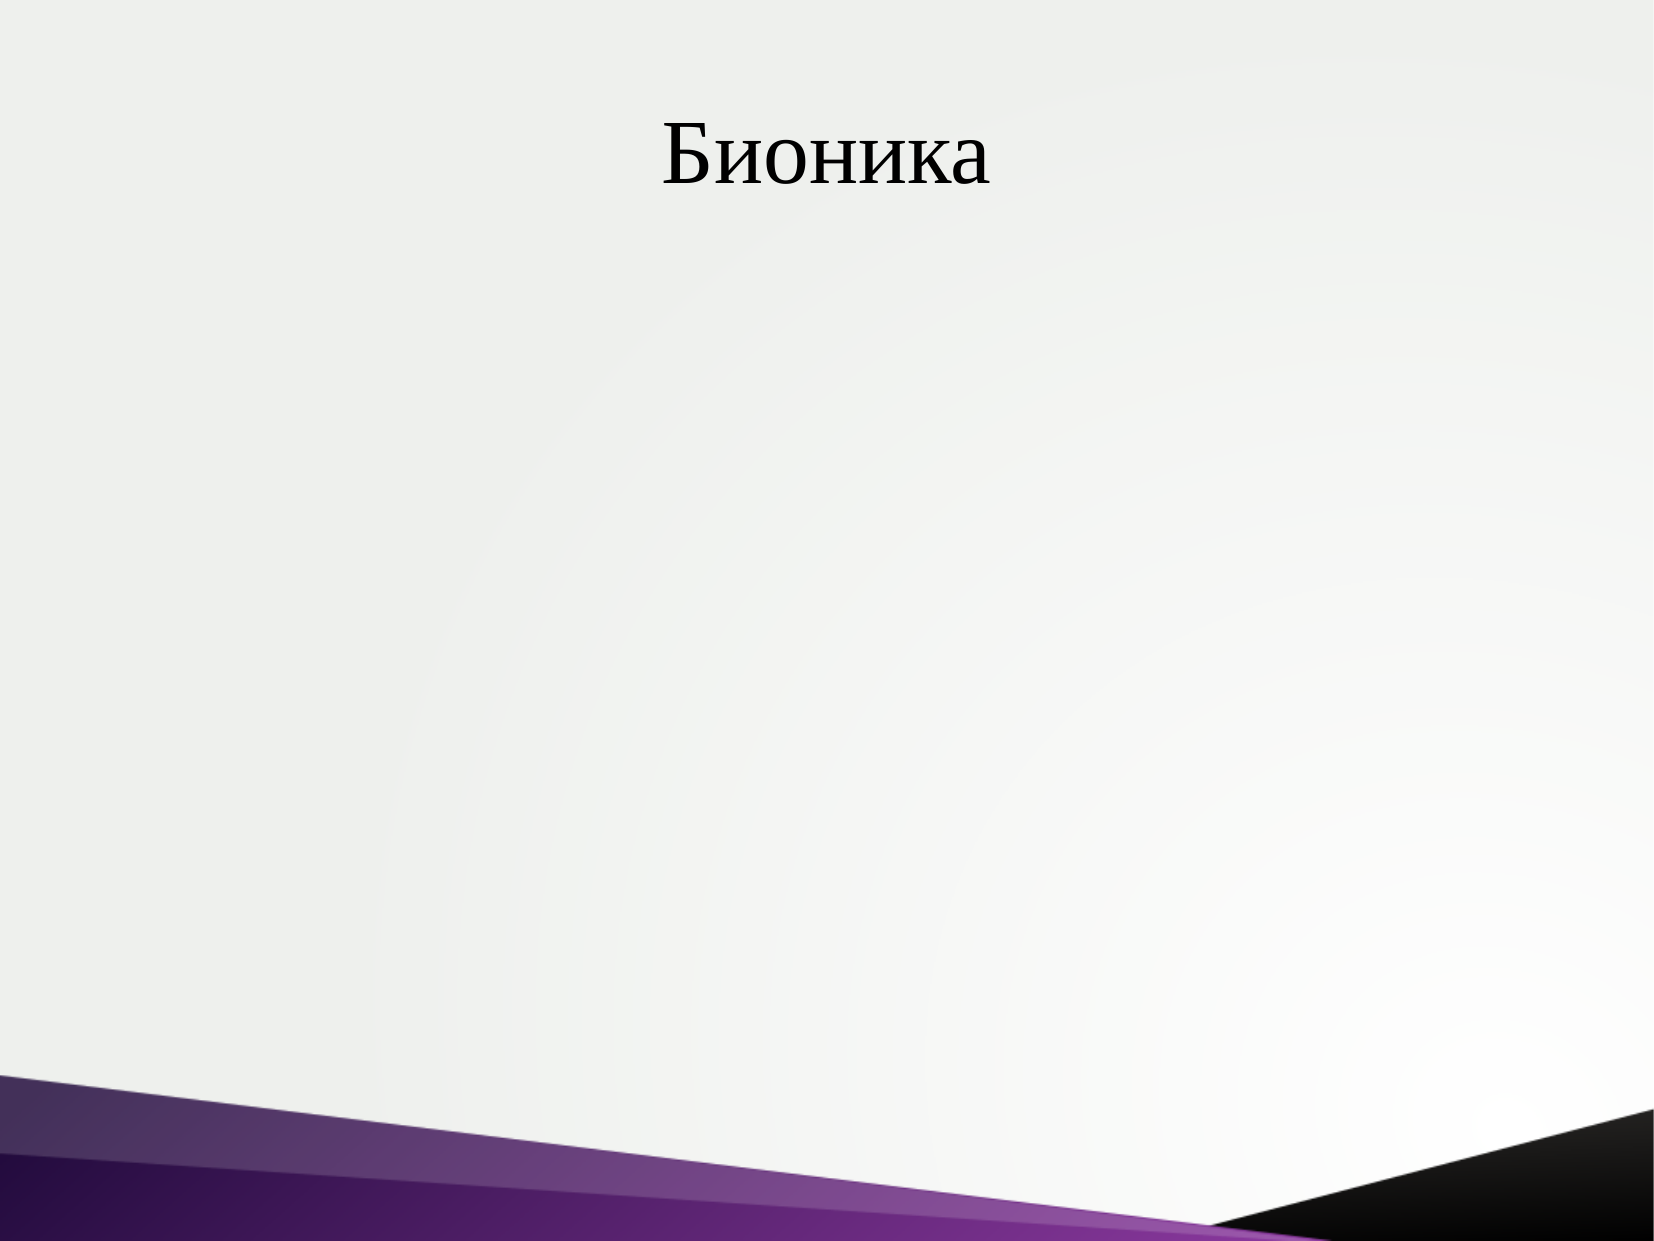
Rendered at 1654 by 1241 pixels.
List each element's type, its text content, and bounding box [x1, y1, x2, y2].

picture [0, 0, 1654, 1241]
title Бионика [82, 49, 1571, 257]
